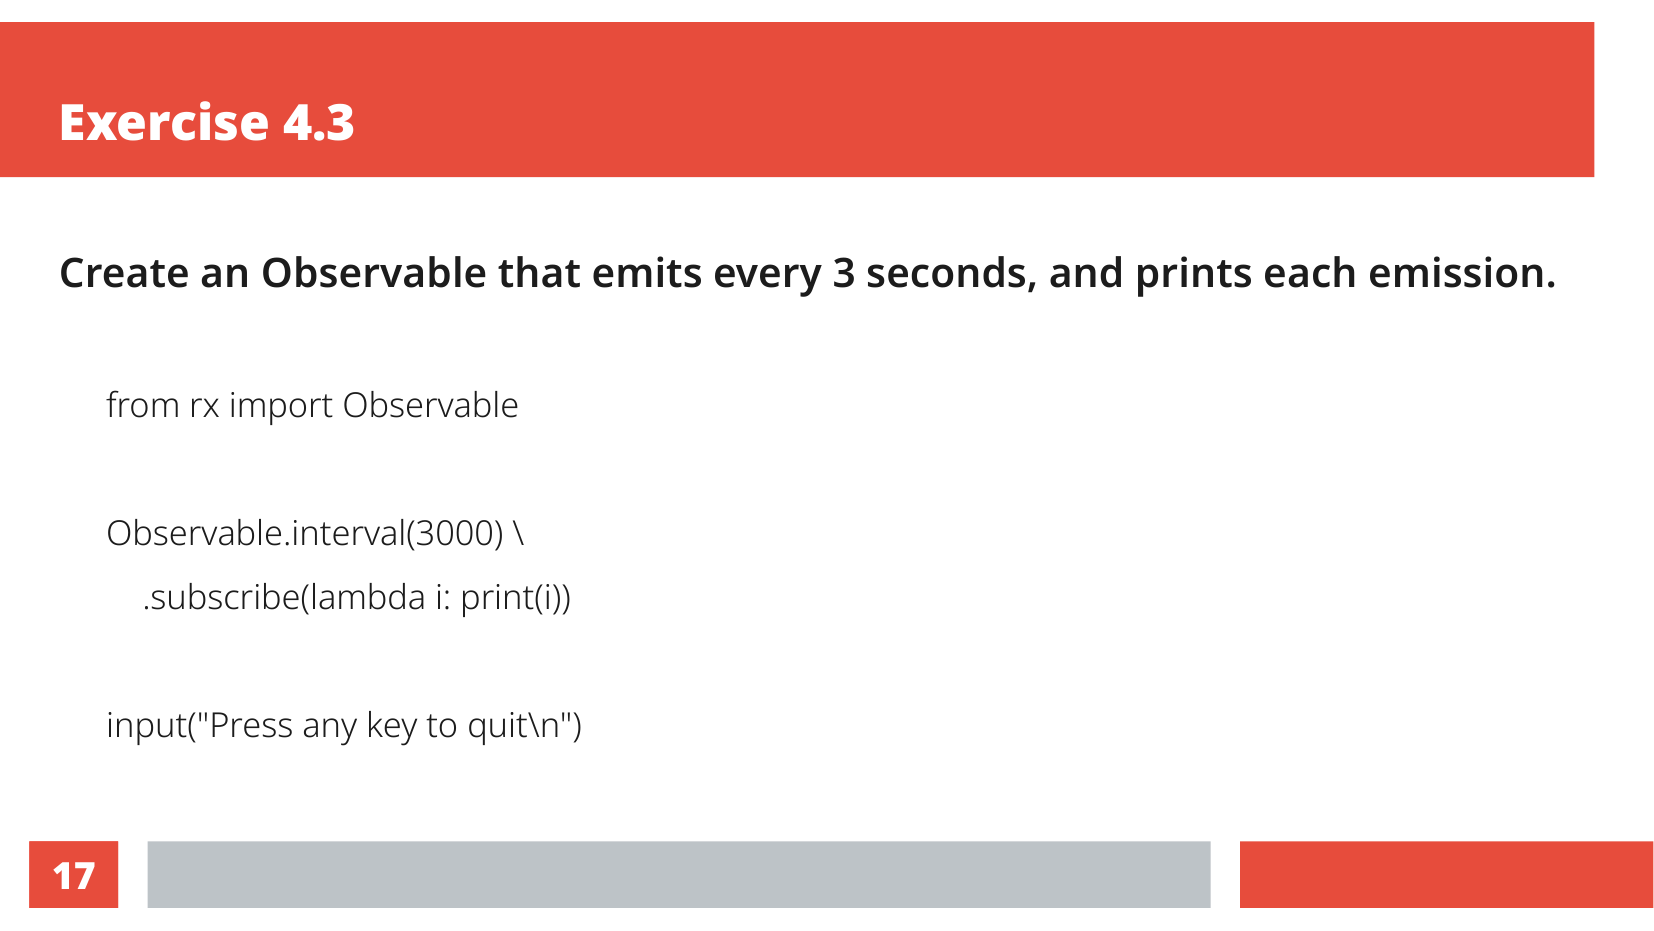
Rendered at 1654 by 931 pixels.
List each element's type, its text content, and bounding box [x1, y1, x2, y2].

list Create an Observable that emits every 3 seconds, and prints each emission. from rx import Observable Observable.interval(3000) \ .subscribe(lambda i: print(i)) input("Press any key to quit\n") [58, 243, 1565, 820]
title Exercise 4.3 [58, 44, 1595, 155]
